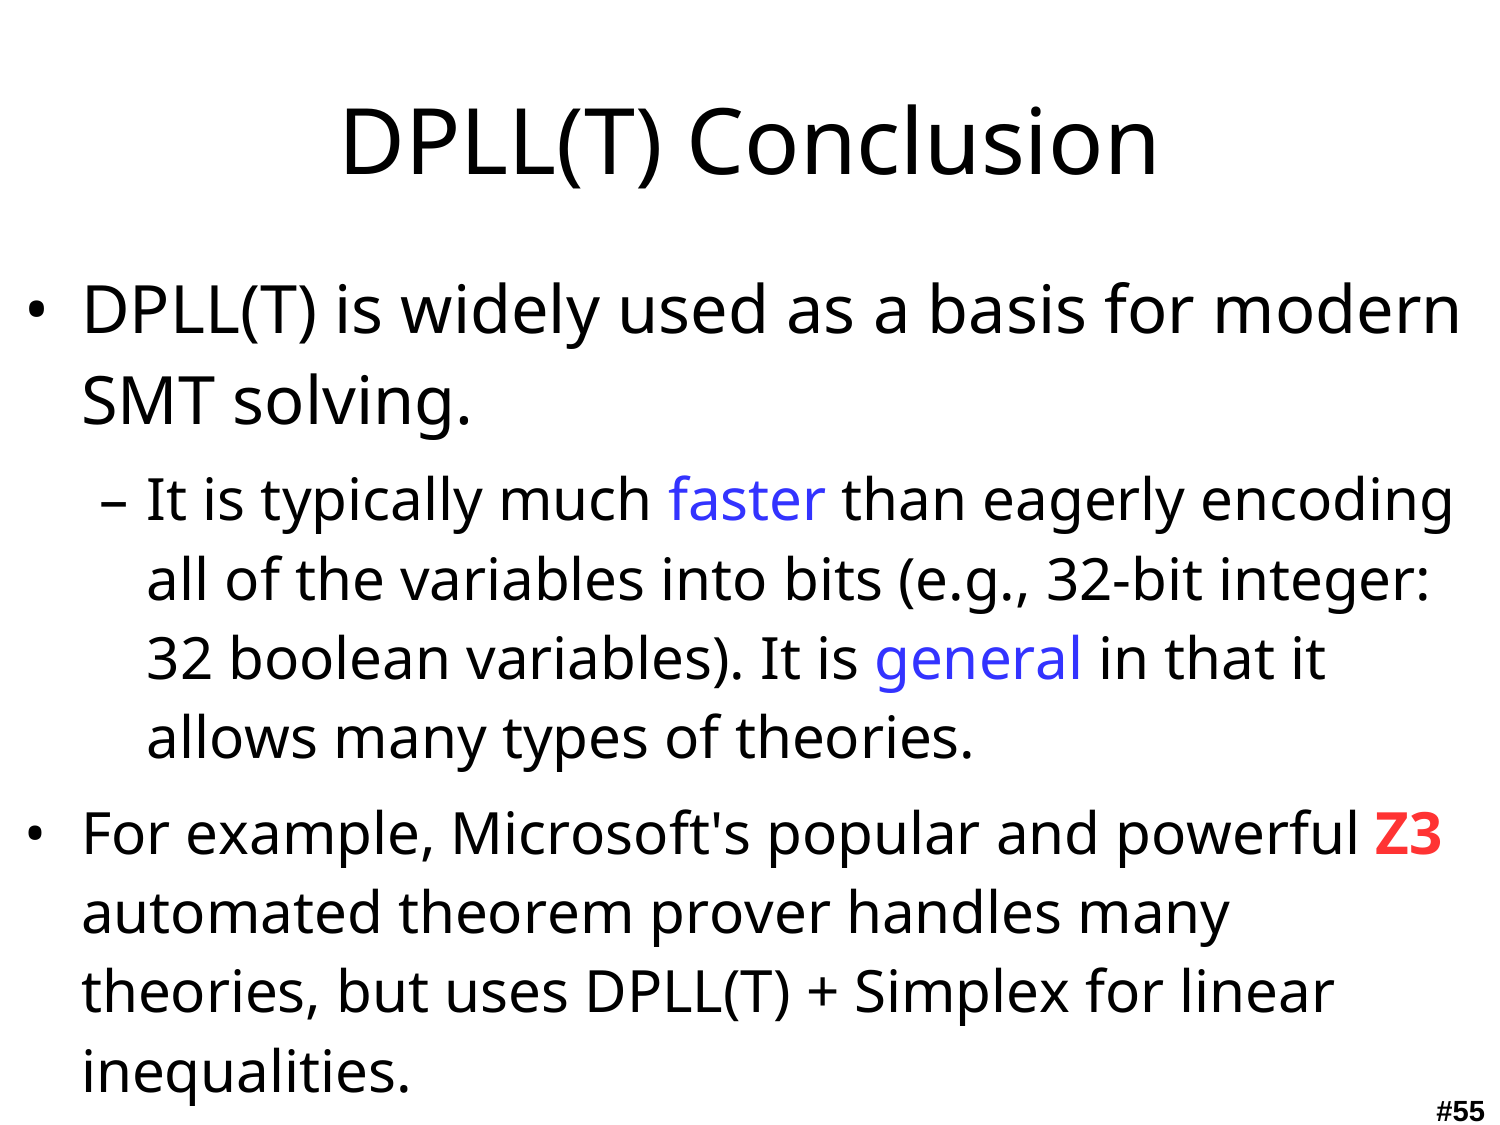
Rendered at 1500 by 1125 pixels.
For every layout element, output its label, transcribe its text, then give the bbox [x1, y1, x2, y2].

title DPLL(T) Conclusion [24, 45, 1476, 233]
list DPLL(T) is widely used as a basis for modern SMT solving. It is typically much faster than eagerly encoding all of the variables into bits (e.g., 32-bit integer: 32 boolean variables). It is general in that it allows many types of theories. For example, Microsoft's popular and powerful Z3 automated theorem prover handles many theories, but uses DPLL(T) + Simplex for linear inequalities. “A Fast Linear-Arithmetic Solver for DPLL(T)”, 2006 [24, 262, 1476, 1101]
